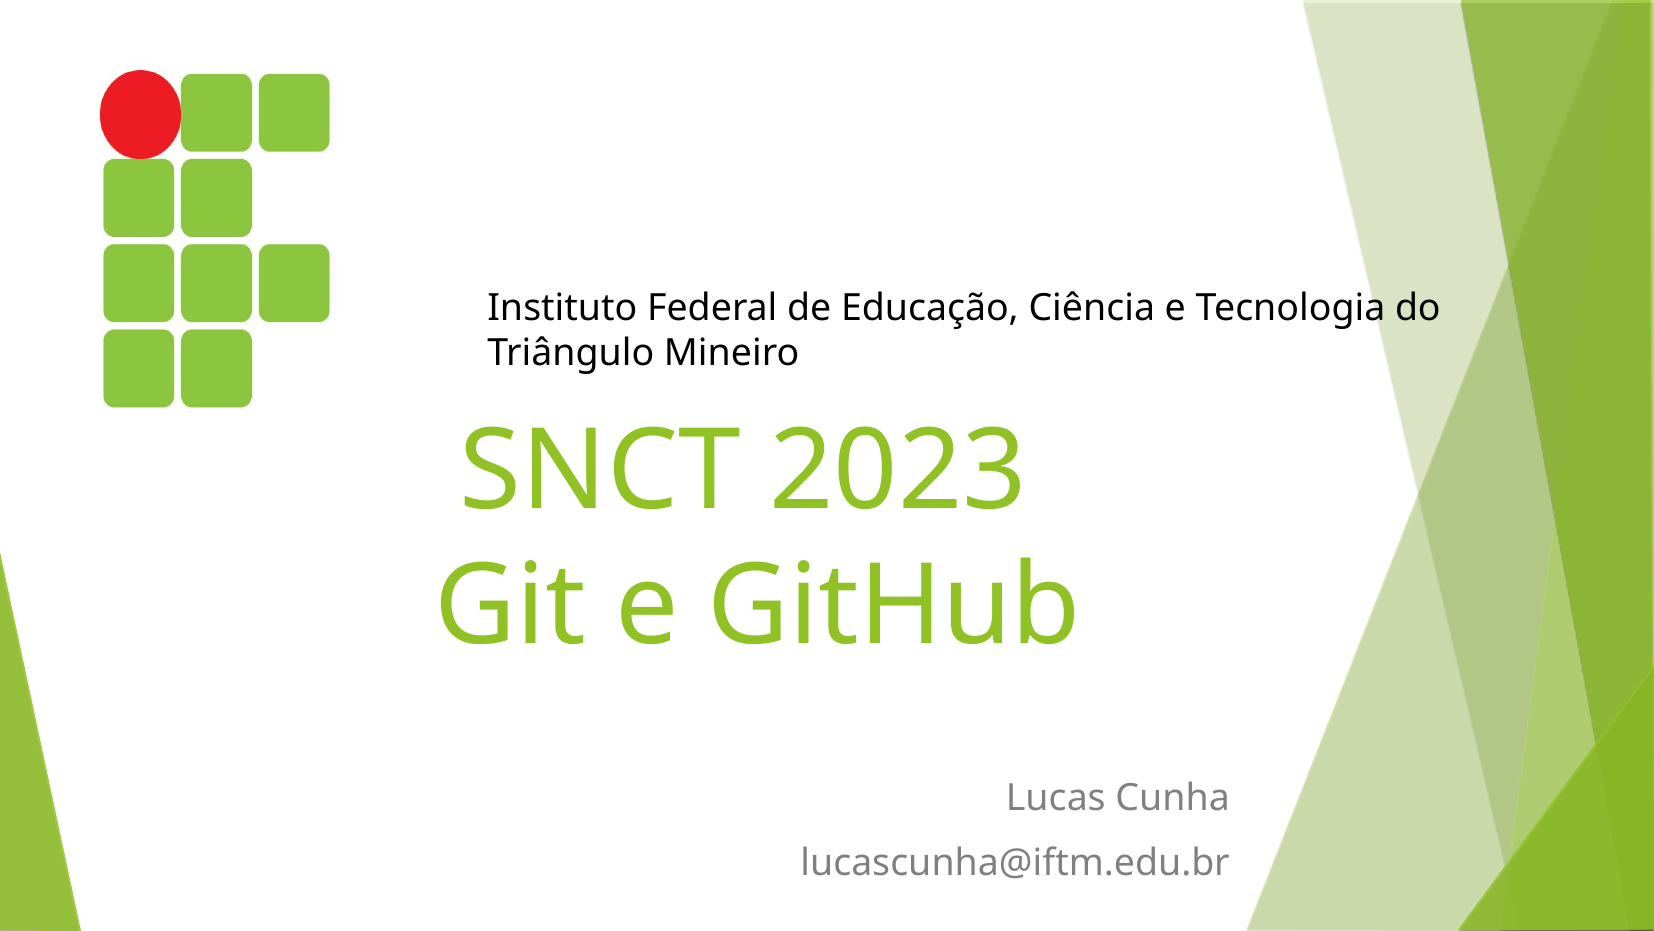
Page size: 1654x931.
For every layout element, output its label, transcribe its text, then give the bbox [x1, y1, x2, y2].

title SNCT 2023 Git e GitHub [121, 450, 1396, 674]
picture [60, 29, 376, 453]
subtitle Lucas Cunha lucascunha@iftm.edu.br [191, 765, 1246, 914]
text_box Instituto Federal de Educação, Ciência e Tecnologia do Triângulo Mineiro [472, 275, 1477, 381]
